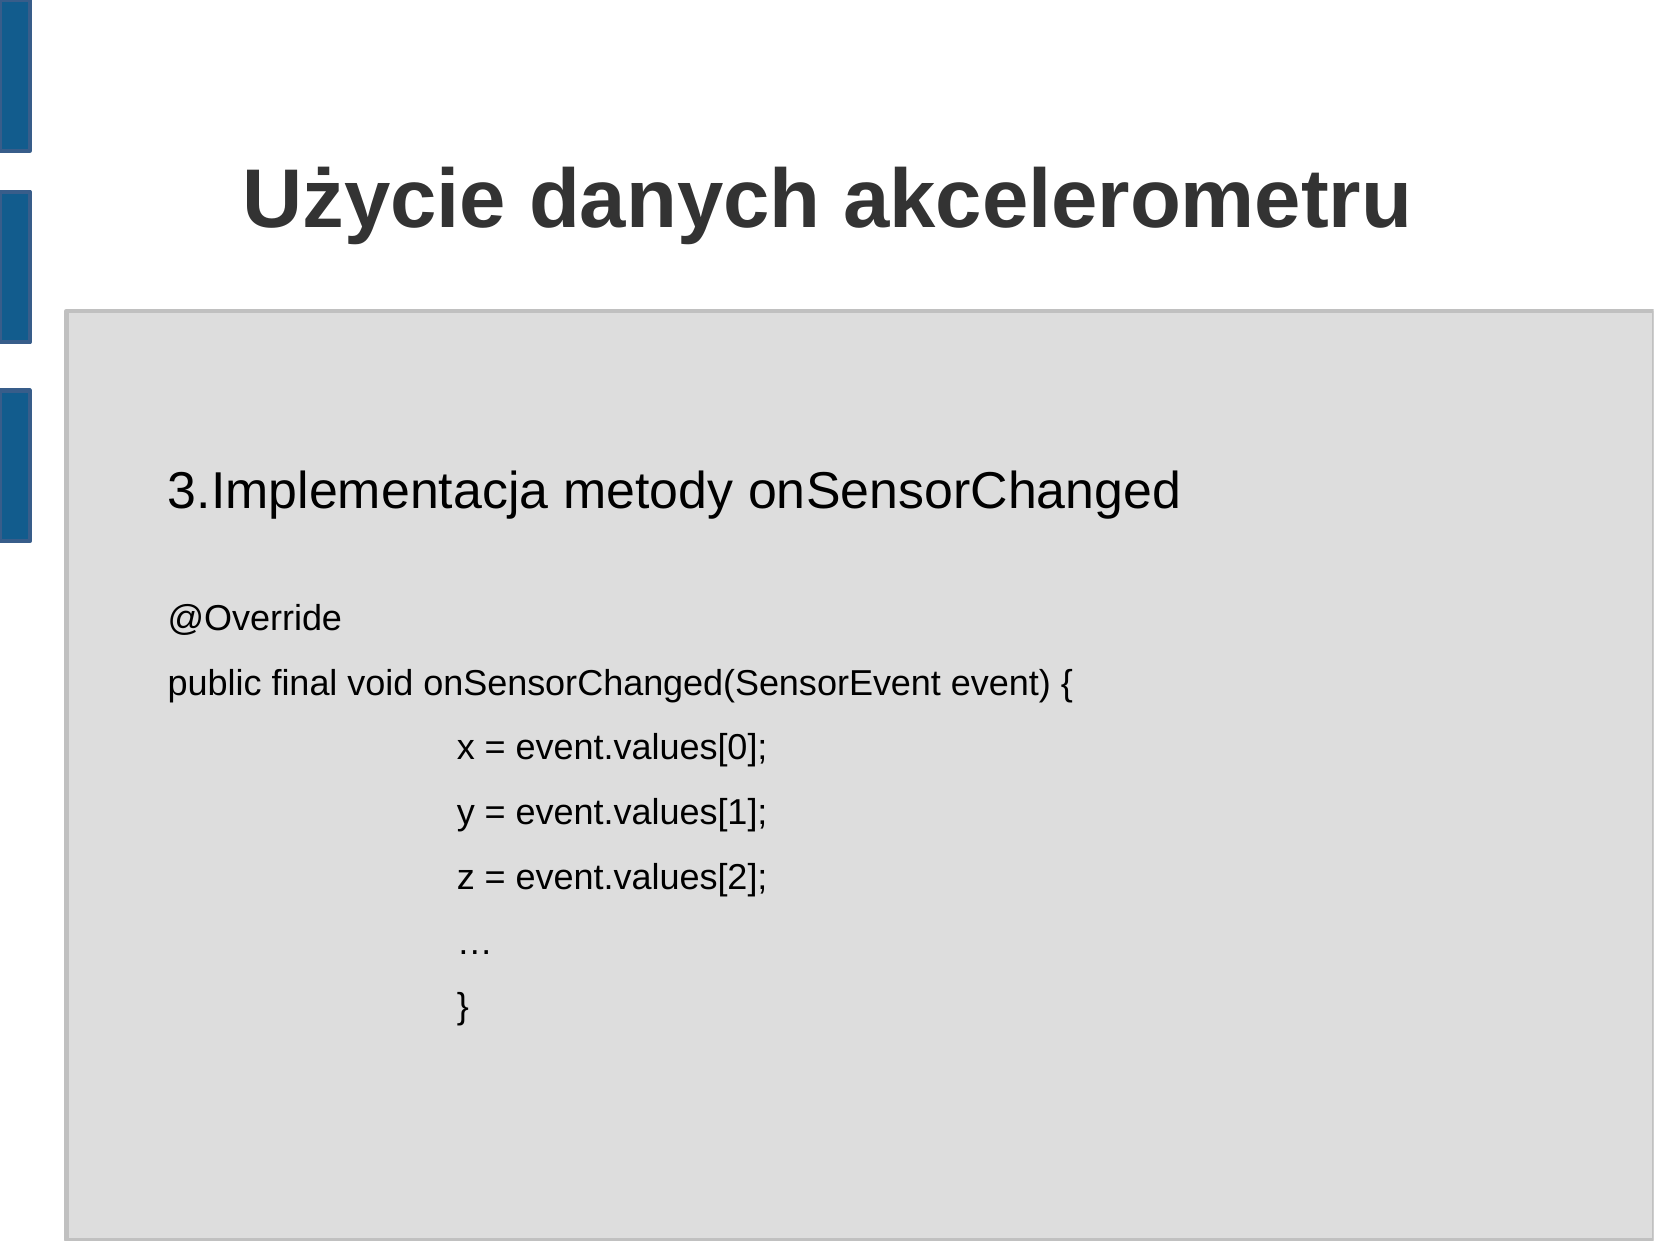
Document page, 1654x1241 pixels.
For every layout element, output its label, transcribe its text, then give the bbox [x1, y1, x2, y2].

list 3.Implementacja metody onSensorChanged @Override public final void onSensorChanged(SensorEvent event) { x = event.values[0]; y = event.values[1]; z = event.values[2]; … } [82, 389, 1654, 1031]
title Użycie danych akcelerometru [121, 91, 1534, 299]
